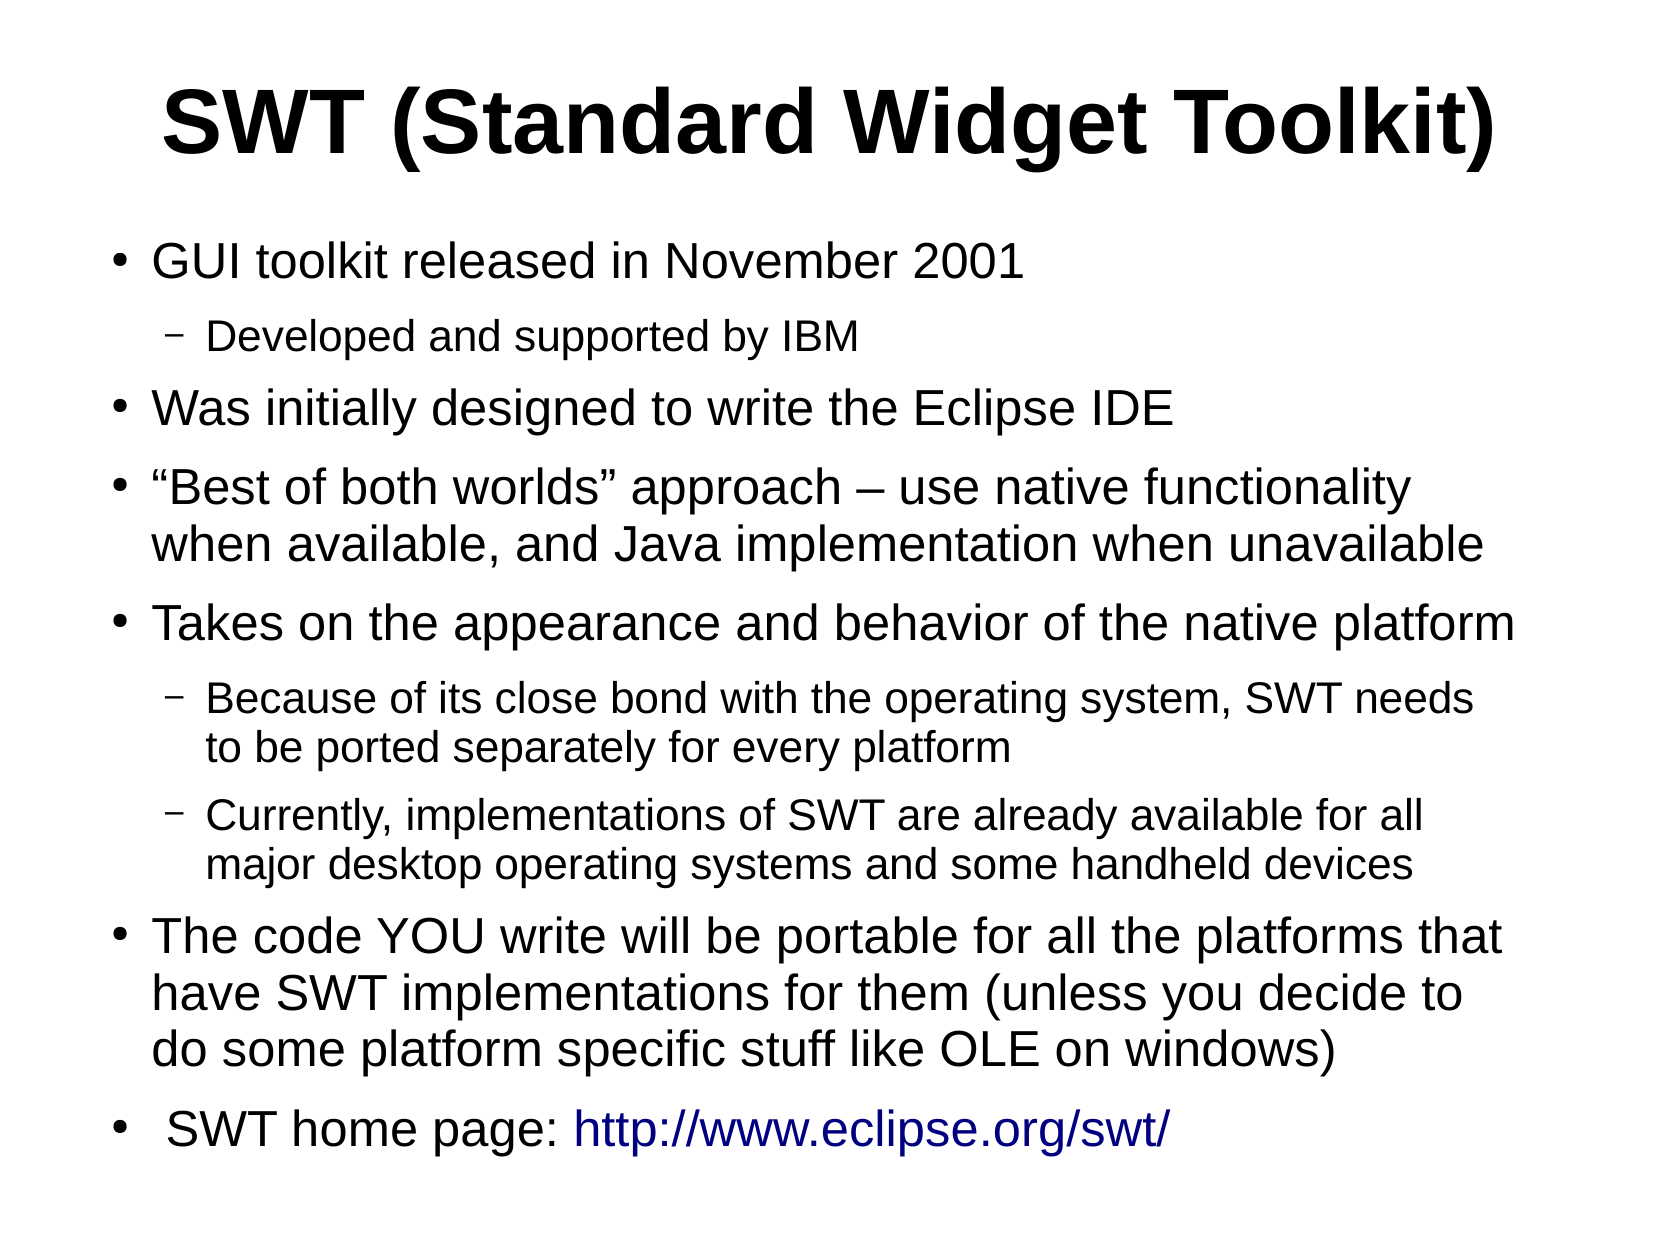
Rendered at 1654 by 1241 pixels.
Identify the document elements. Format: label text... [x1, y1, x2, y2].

title SWT (Standard Widget Toolkit) [82, 49, 1571, 196]
list GUI toolkit released in November 2001 Developed and supported by IBM Was initially designed to write the Eclipse IDE “Best of both worlds” approach – use native functionality when available, and Java implementation when unavailable Takes on the appearance and behavior of the native platform Because of its close bond with the operating system, SWT needs to be ported separately for every platform Currently, implementations of SWT are already available for all major desktop operating systems and some handheld devices The code YOU write will be portable for all the platforms that have SWT implementations for them (unless you decide to do some platform specific stuff like OLE on windows) SWT home page: http://www.eclipse.org/swt/ [82, 225, 1538, 1186]
